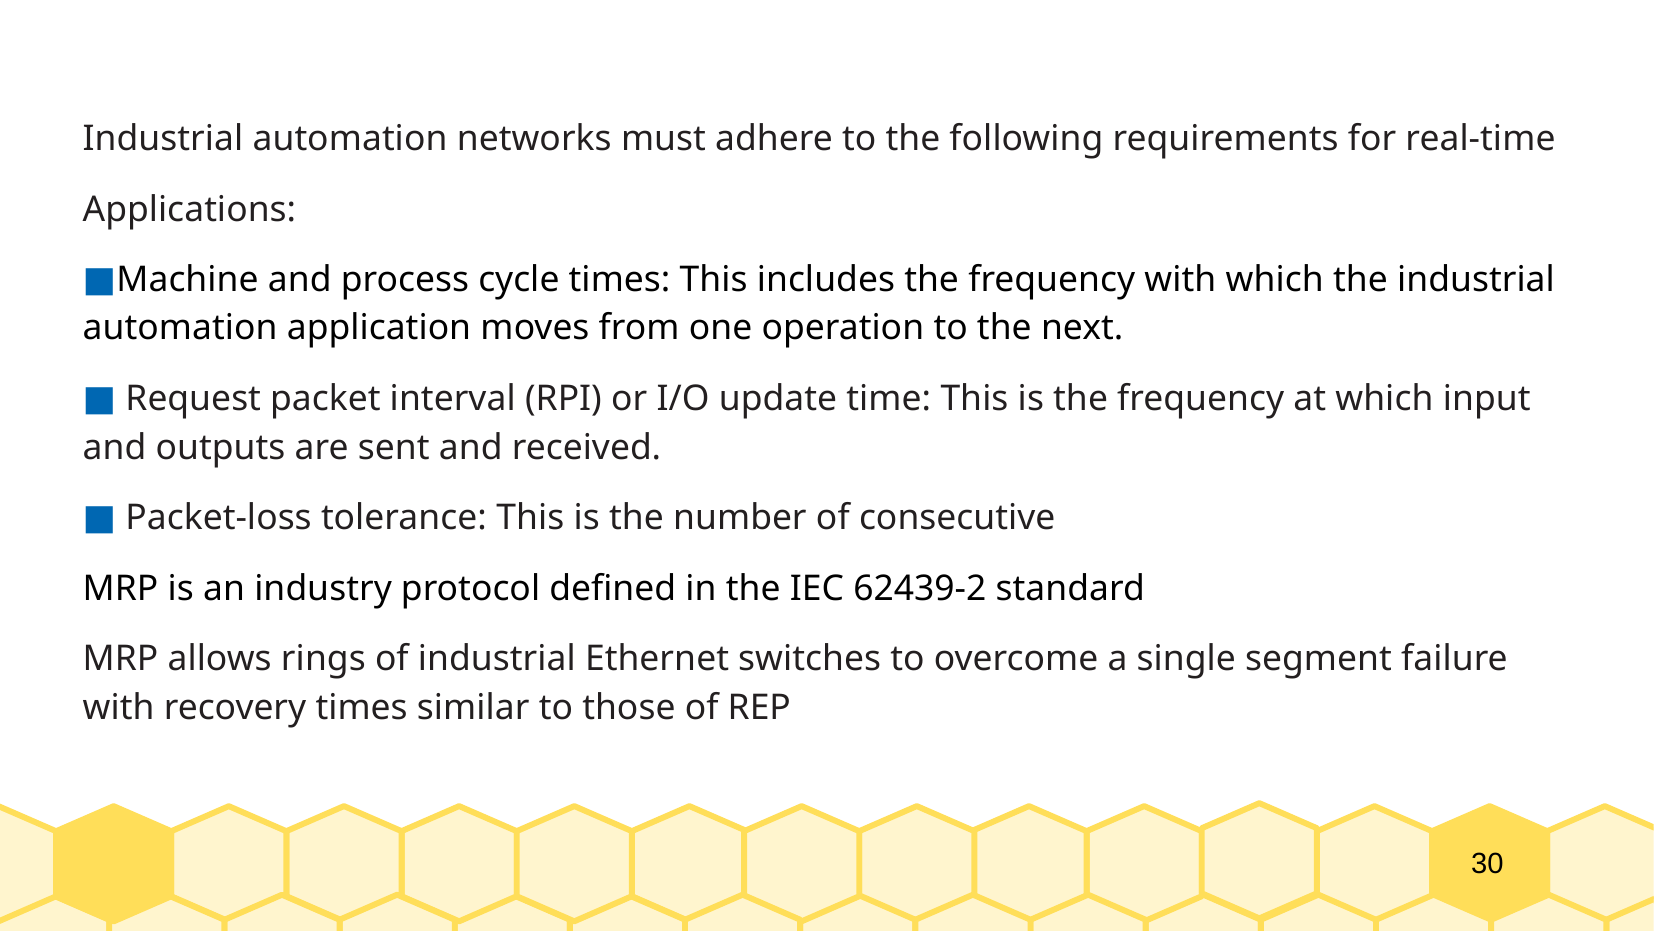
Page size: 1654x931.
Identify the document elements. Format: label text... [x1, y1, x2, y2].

list Industrial automation networks must adhere to the following requirements for real-time Applications: ■Machine and process cycle times: This includes the frequency with which the industrial automation application moves from one operation to the next. ■ Request packet interval (RPI) or I/O update time: This is the frequency at which input and outputs are sent and received. ■ Packet-loss tolerance: This is the number of consecutive MRP is an industry protocol defined in the IEC 62439-2 standard MRP allows rings of industrial Ethernet switches to overcome a single segment failure with recovery times similar to those of REP [82, 112, 1571, 901]
